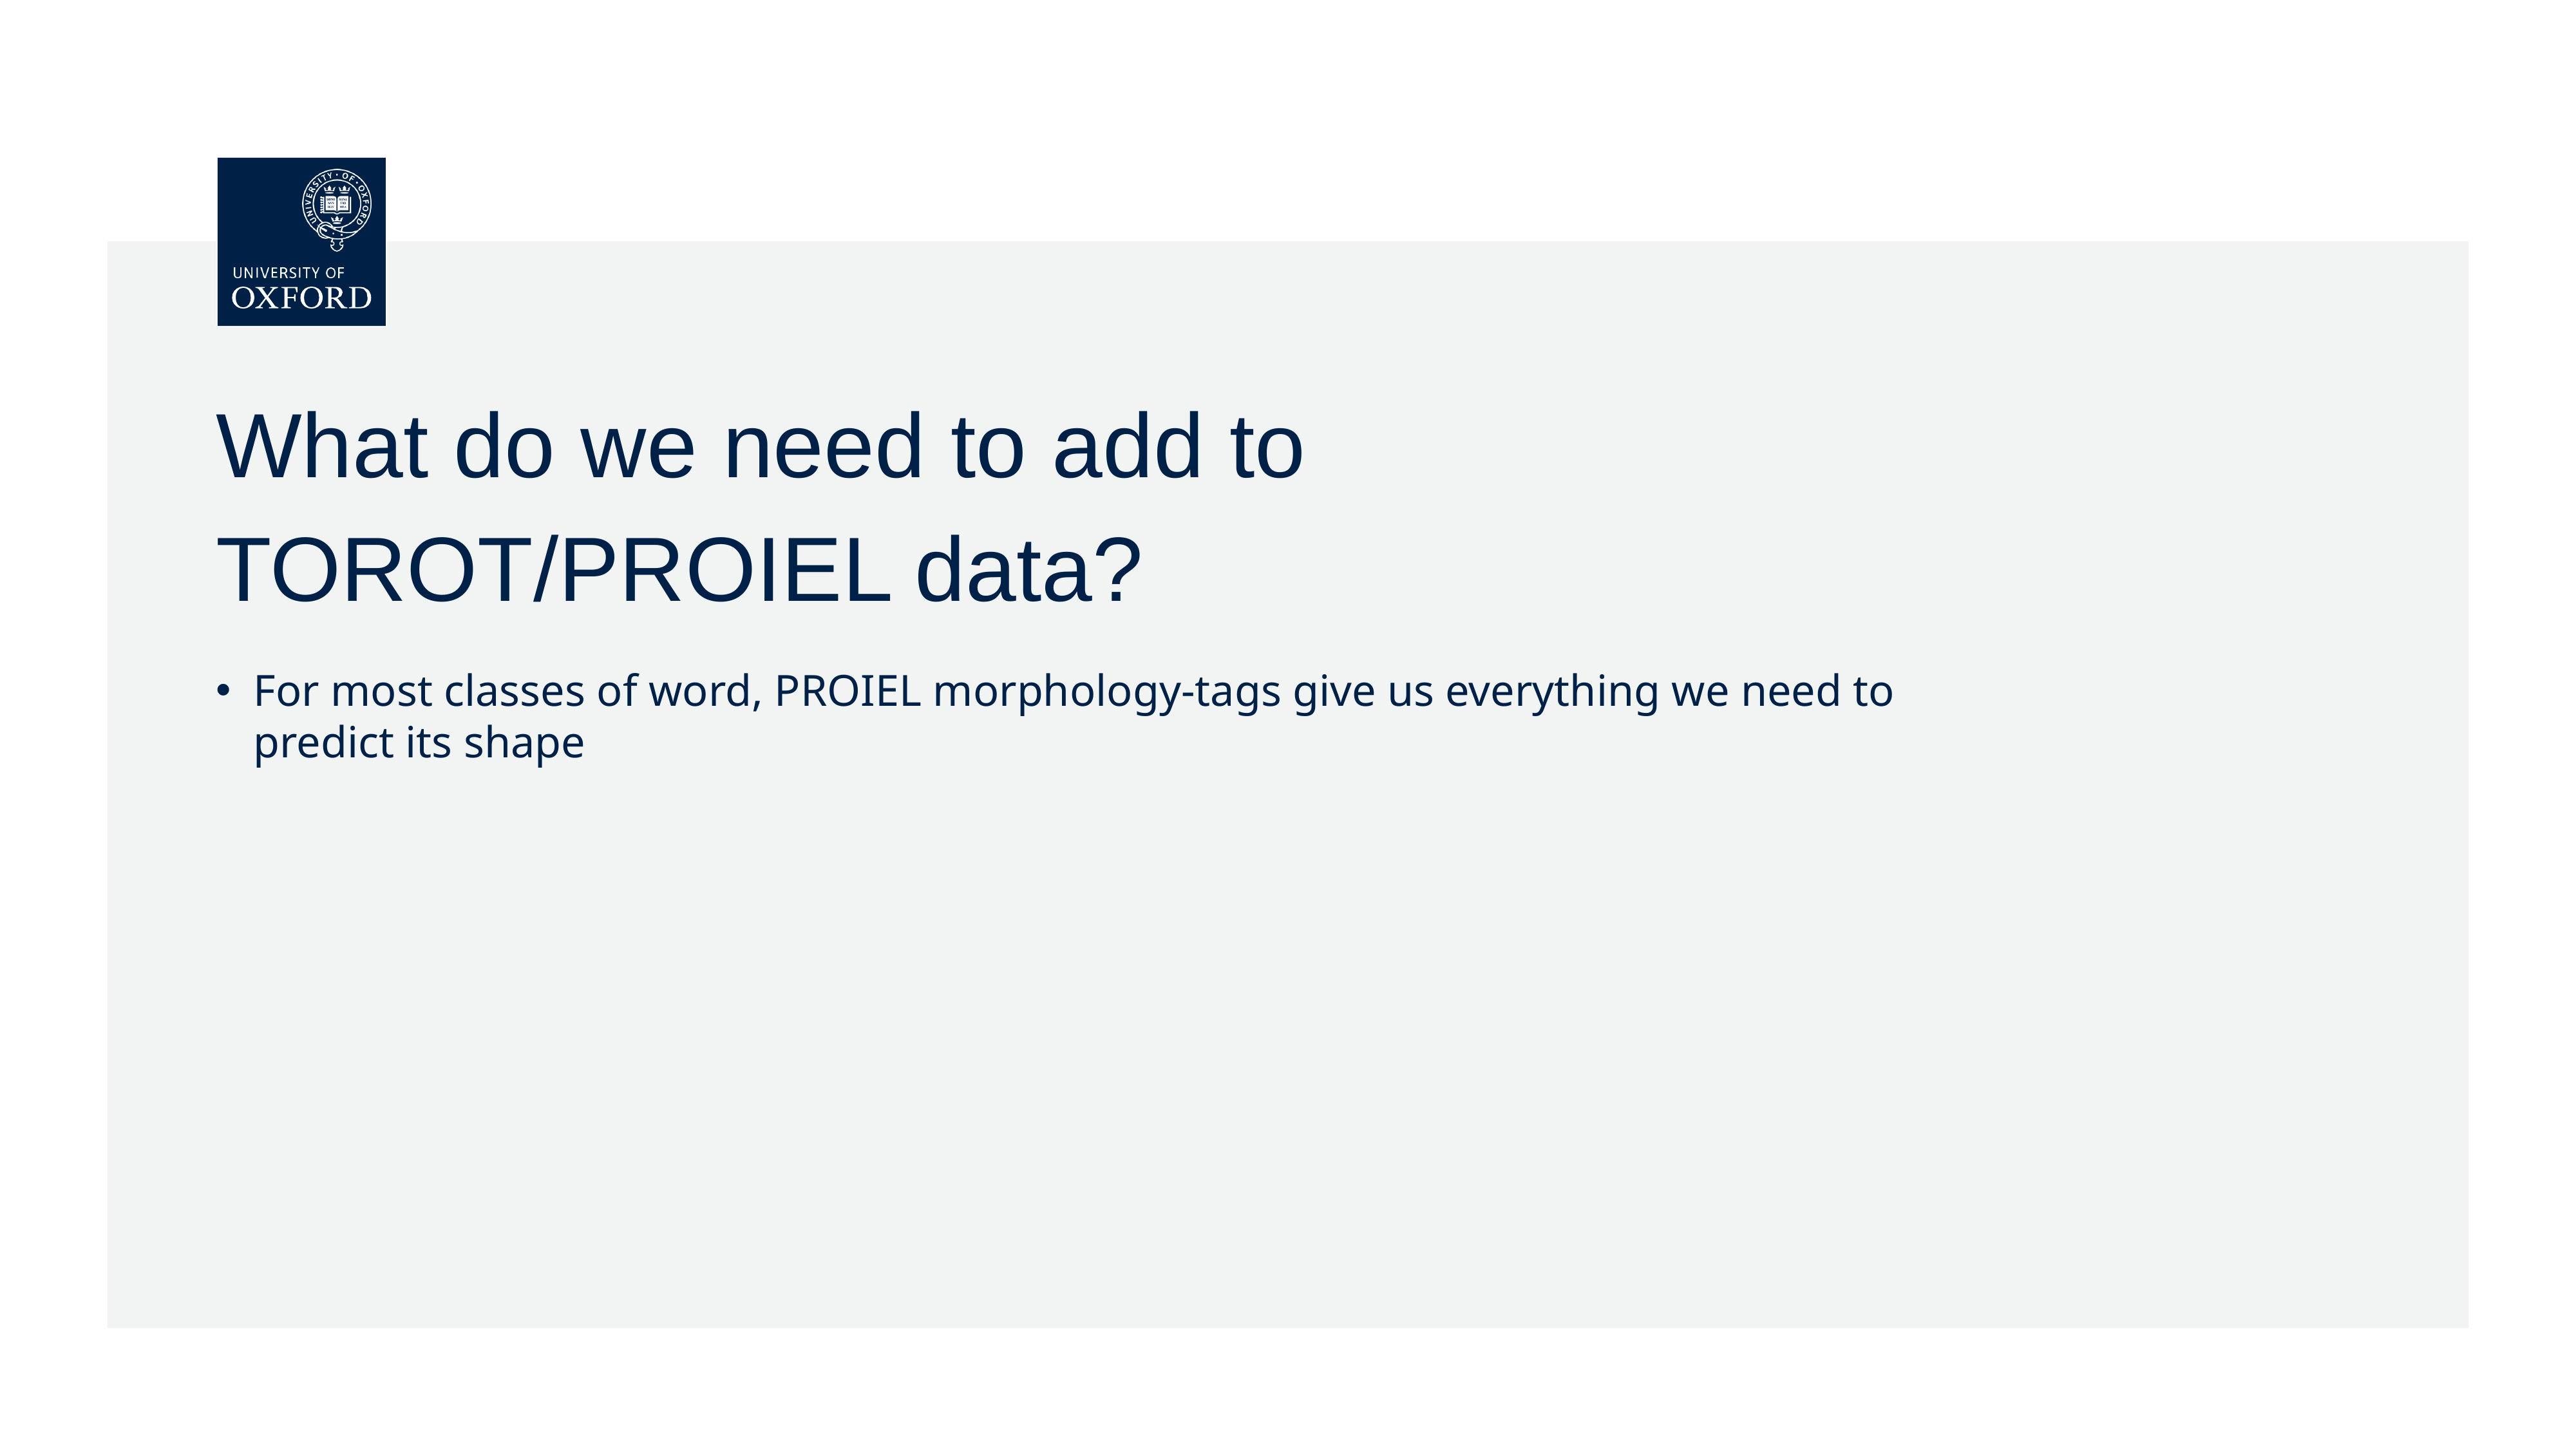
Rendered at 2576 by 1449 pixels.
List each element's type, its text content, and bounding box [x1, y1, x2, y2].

picture [338, 267, 344, 278]
picture [234, 267, 242, 278]
picture [245, 267, 252, 278]
picture [302, 169, 372, 252]
picture [303, 267, 319, 278]
list For most classes of word, PROIEL morphology-tags give us everything we need to predict its shape [216, 663, 1977, 1251]
picture [260, 267, 269, 278]
title What do we need to add to TOROT/PROIEL data? [216, 370, 1977, 620]
picture [280, 267, 288, 278]
picture [326, 267, 336, 278]
picture [289, 267, 296, 278]
